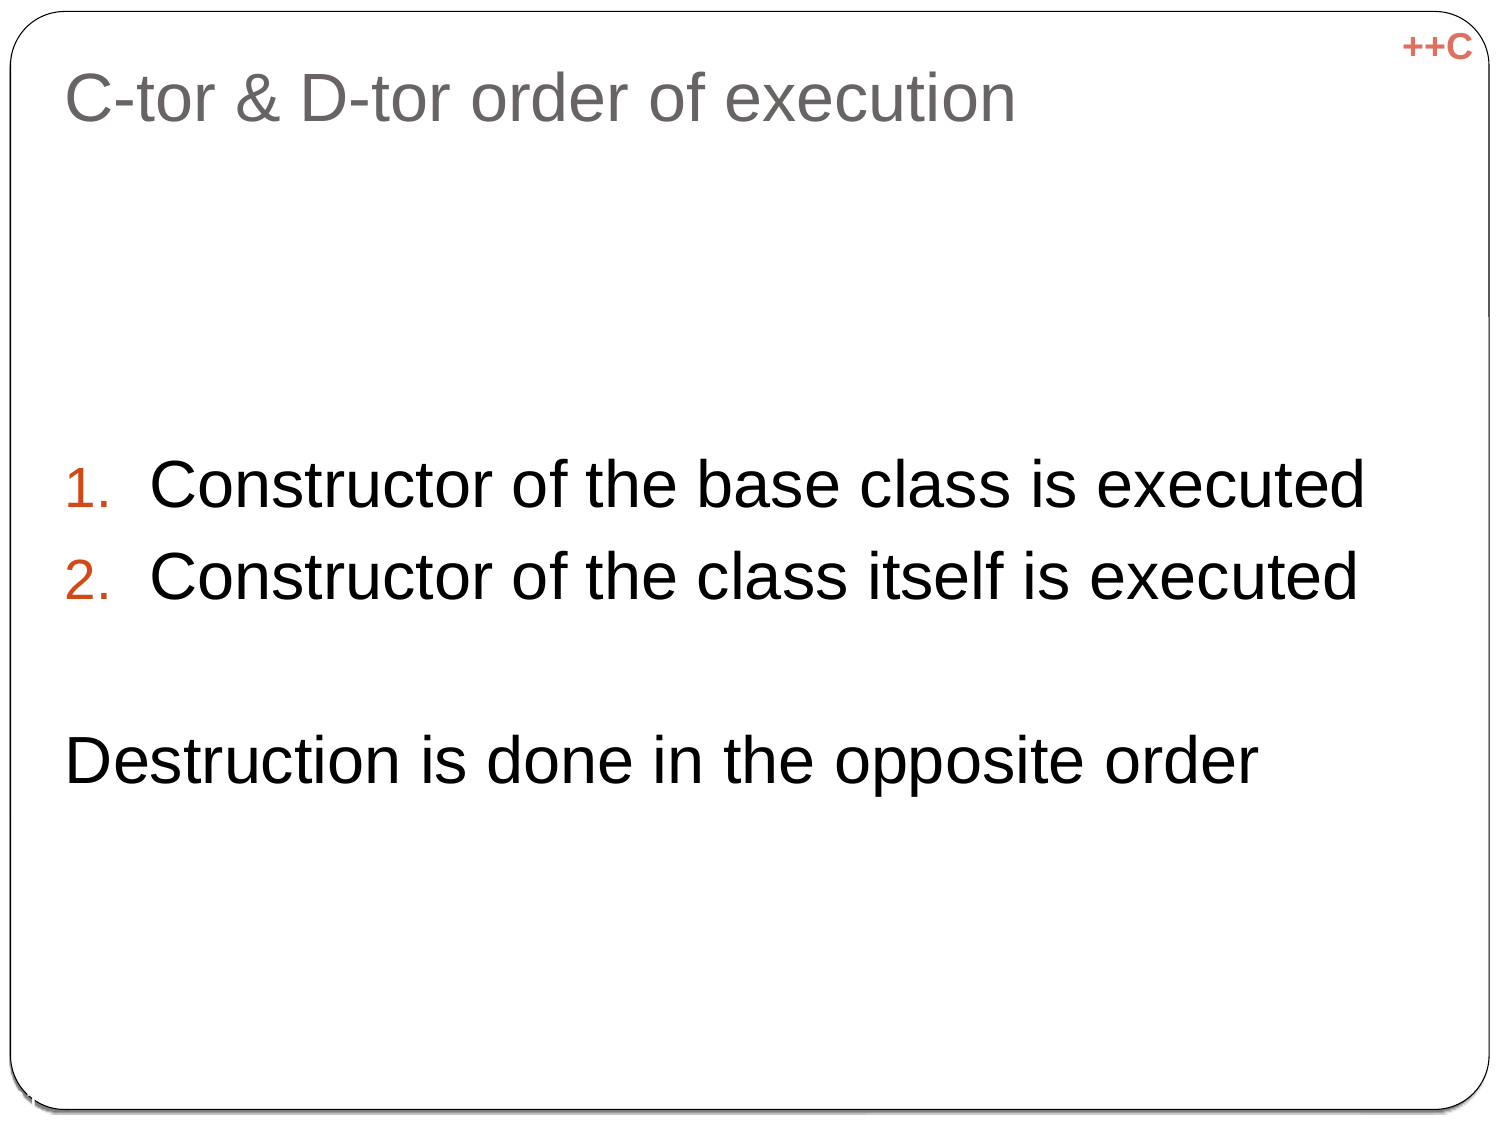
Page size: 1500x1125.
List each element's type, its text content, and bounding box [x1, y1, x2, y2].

slide_number <number> [0, 1074, 50, 1125]
title C-tor & D-tor order of execution [50, 45, 1450, 149]
list Constructor of the base class is executed Constructor of the class itself is executed Destruction is done in the opposite order [50, 149, 1450, 1088]
